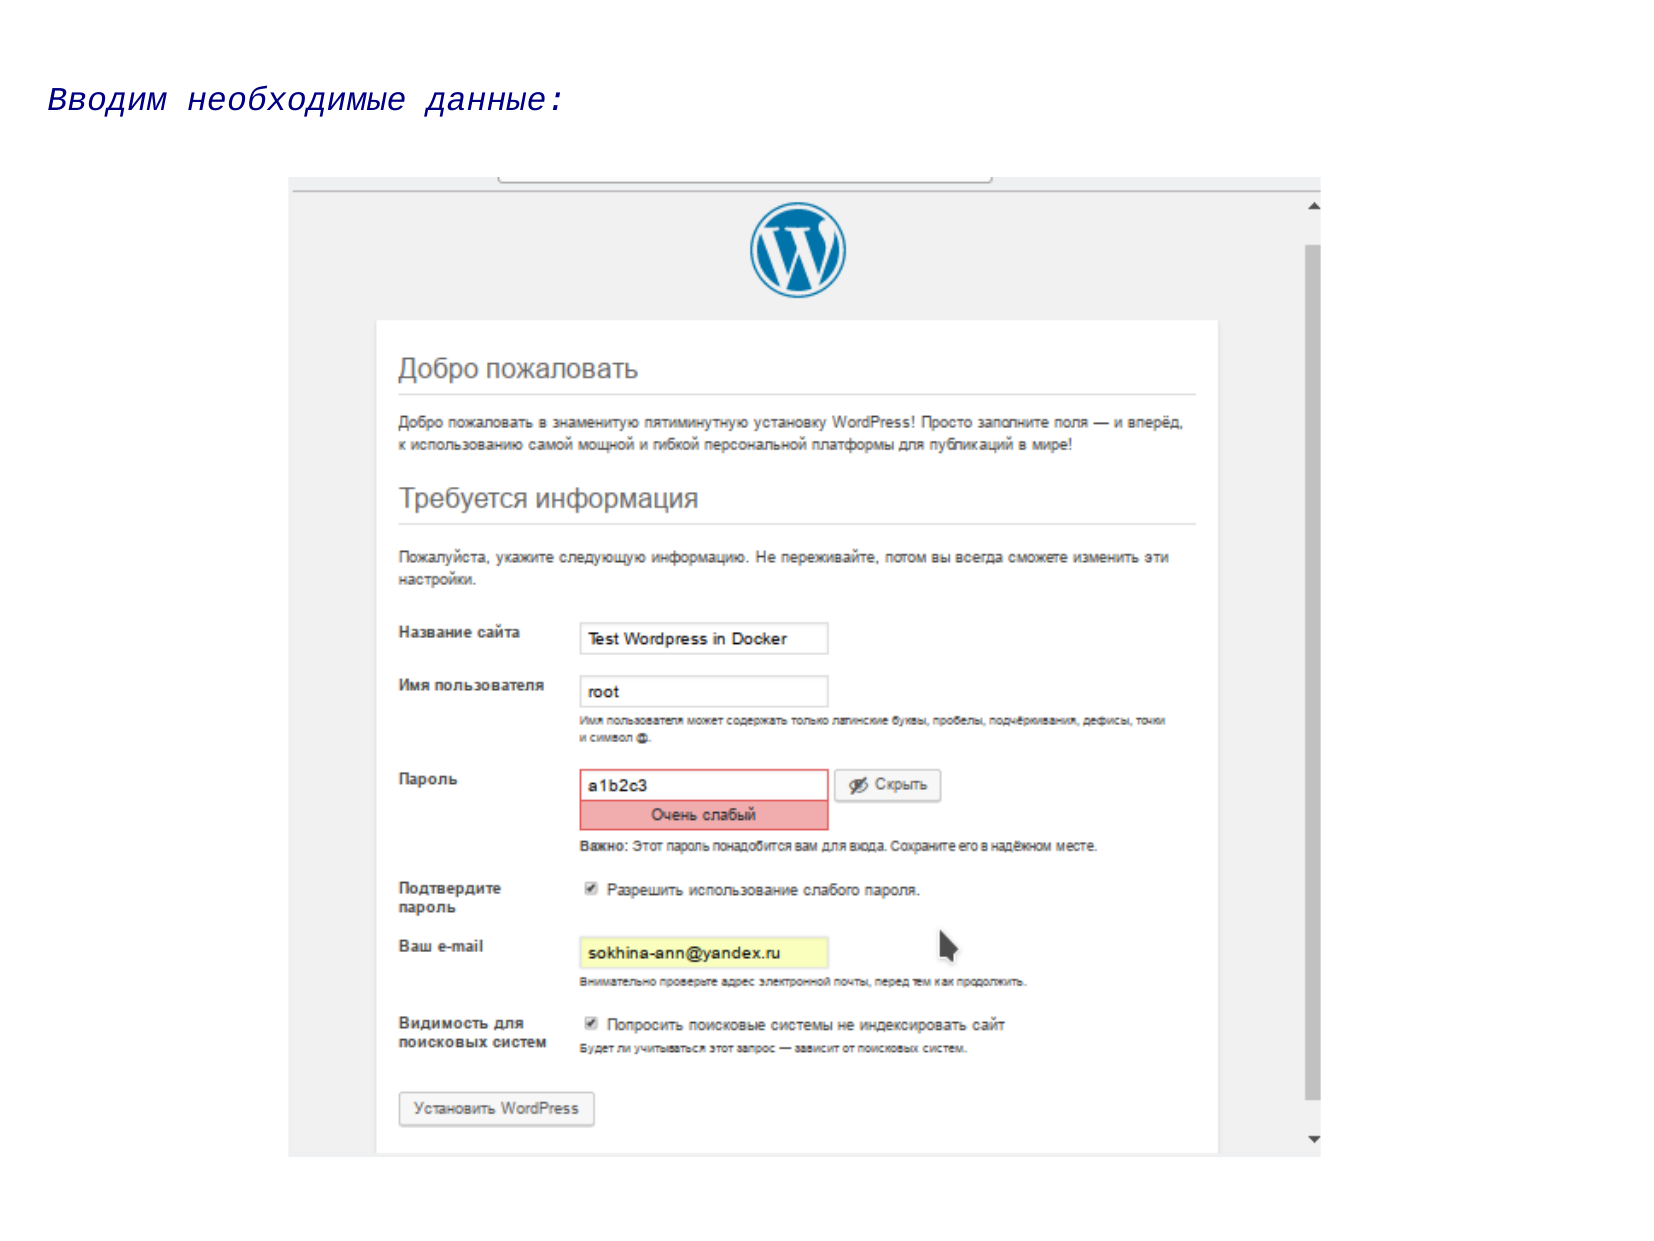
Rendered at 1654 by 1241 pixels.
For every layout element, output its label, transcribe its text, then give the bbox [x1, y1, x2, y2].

list Вводим необходимые данные: [47, 82, 1607, 1193]
picture [288, 177, 1321, 1157]
